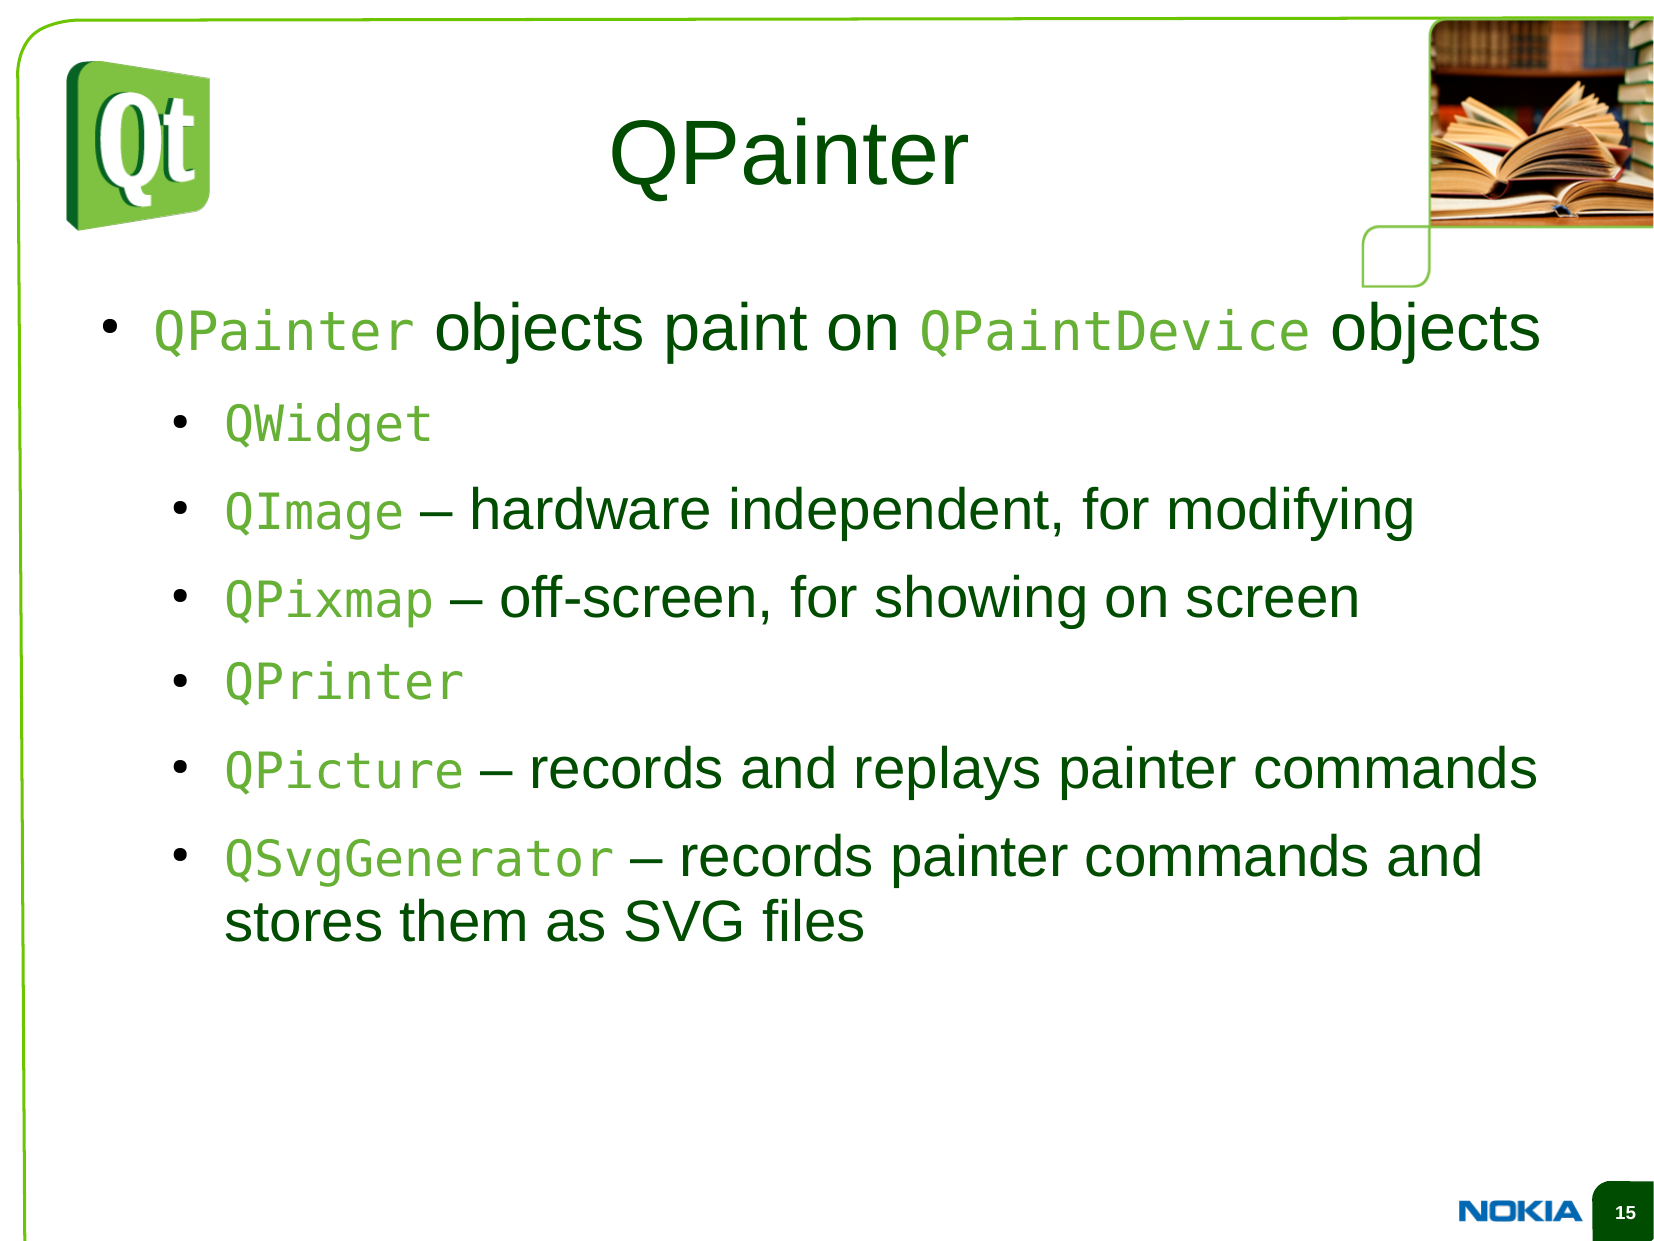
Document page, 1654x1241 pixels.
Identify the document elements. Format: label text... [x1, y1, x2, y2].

picture [1338, 7, 1654, 308]
picture [66, 61, 210, 231]
list QPainter objects paint on QPaintDevice objects QWidget QImage – hardware independent, for modifying QPixmap – off-screen, for showing on screen QPrinter QPicture – records and replays painter commands QSvgGenerator – records painter commands and stores them as SVG files [82, 290, 1571, 1094]
picture [1459, 1200, 1583, 1222]
title QPainter [251, 49, 1327, 257]
